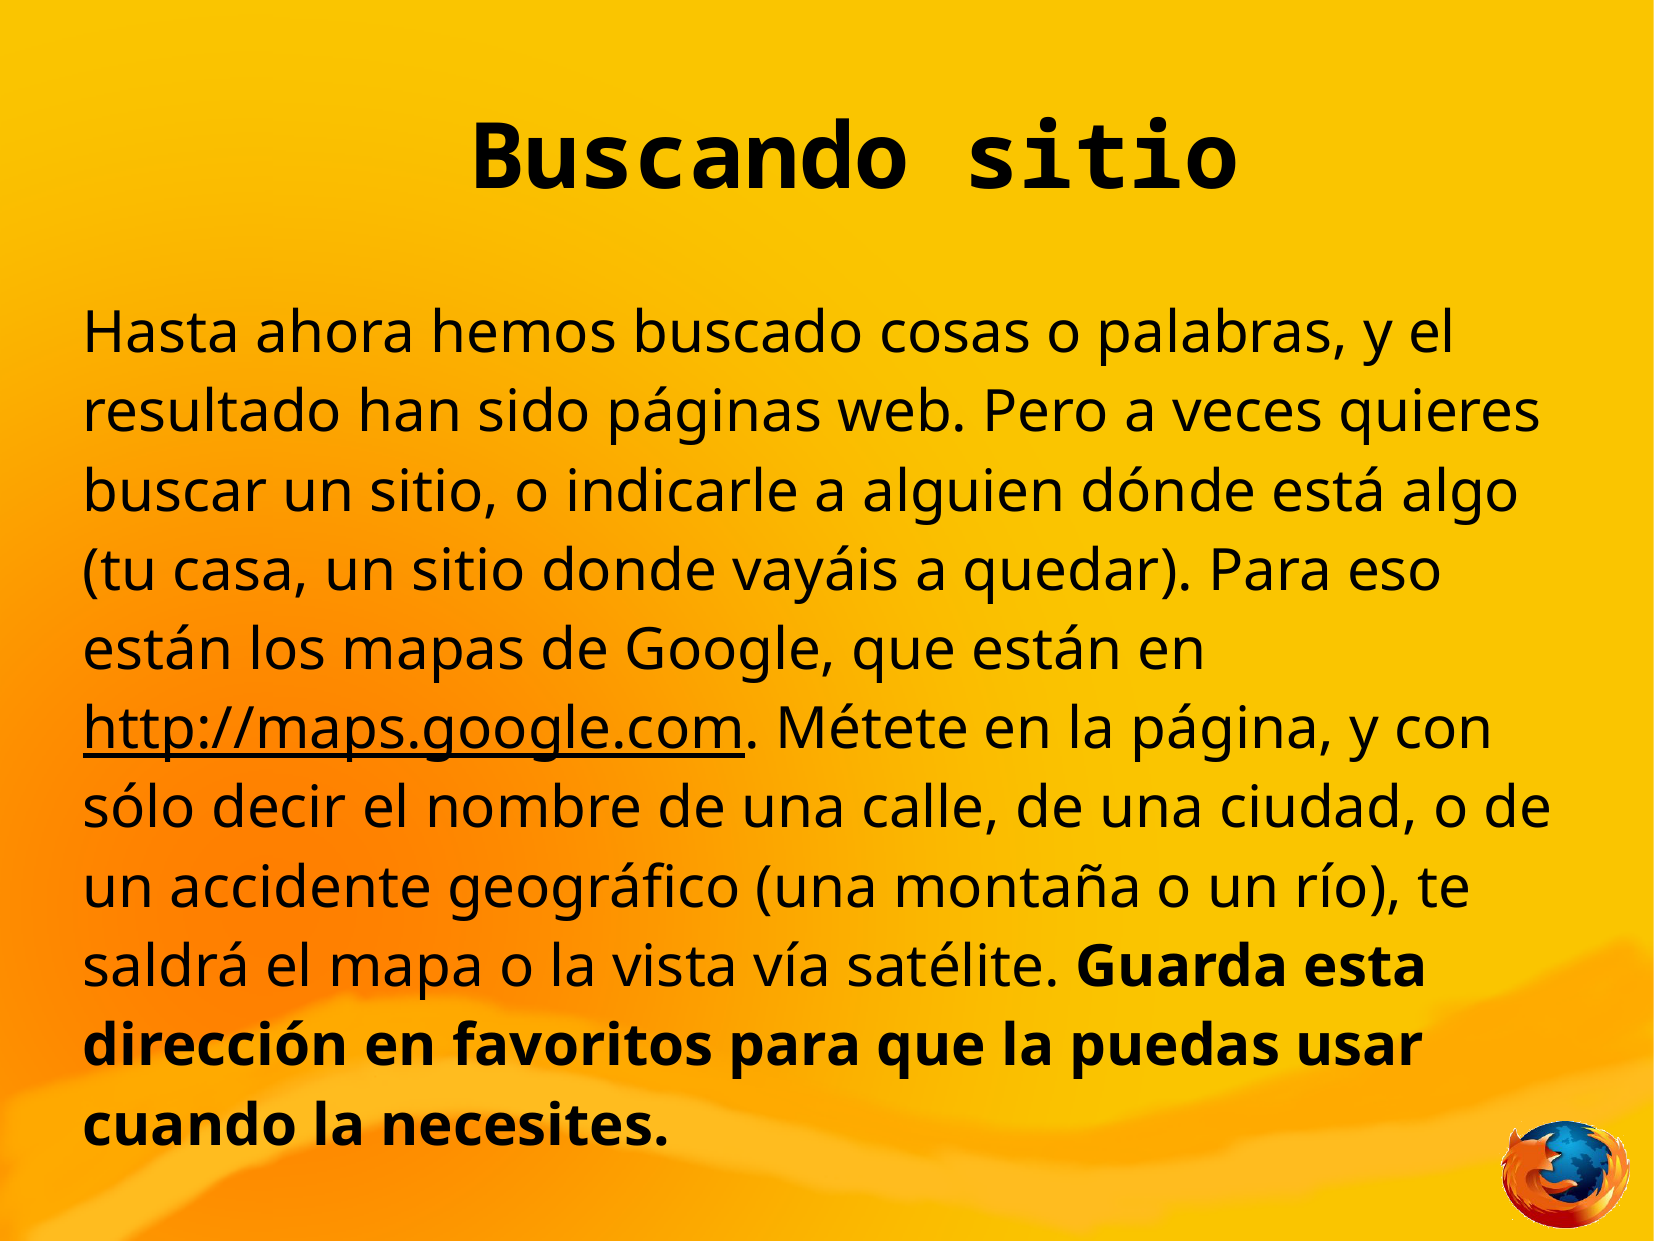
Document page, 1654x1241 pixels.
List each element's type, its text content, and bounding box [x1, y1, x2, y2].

list Hasta ahora hemos buscado cosas o palabras, y el resultado han sido páginas web. Pero a veces quieres buscar un sitio, o indicarle a alguien dónde está algo (tu casa, un sitio donde vayáis a quedar). Para eso están los mapas de Google, que están en http://maps.google.com. Métete en la página, y con sólo decir el nombre de una calle, de una ciudad, o de un accidente geográfico (una montaña o un río), te saldrá el mapa o la vista vía satélite. Guarda esta dirección en favoritos para que la puedas usar cuando la necesites. [82, 290, 1571, 1010]
picture [0, 0, 1654, 1241]
title Buscando sitio [82, 49, 1571, 257]
